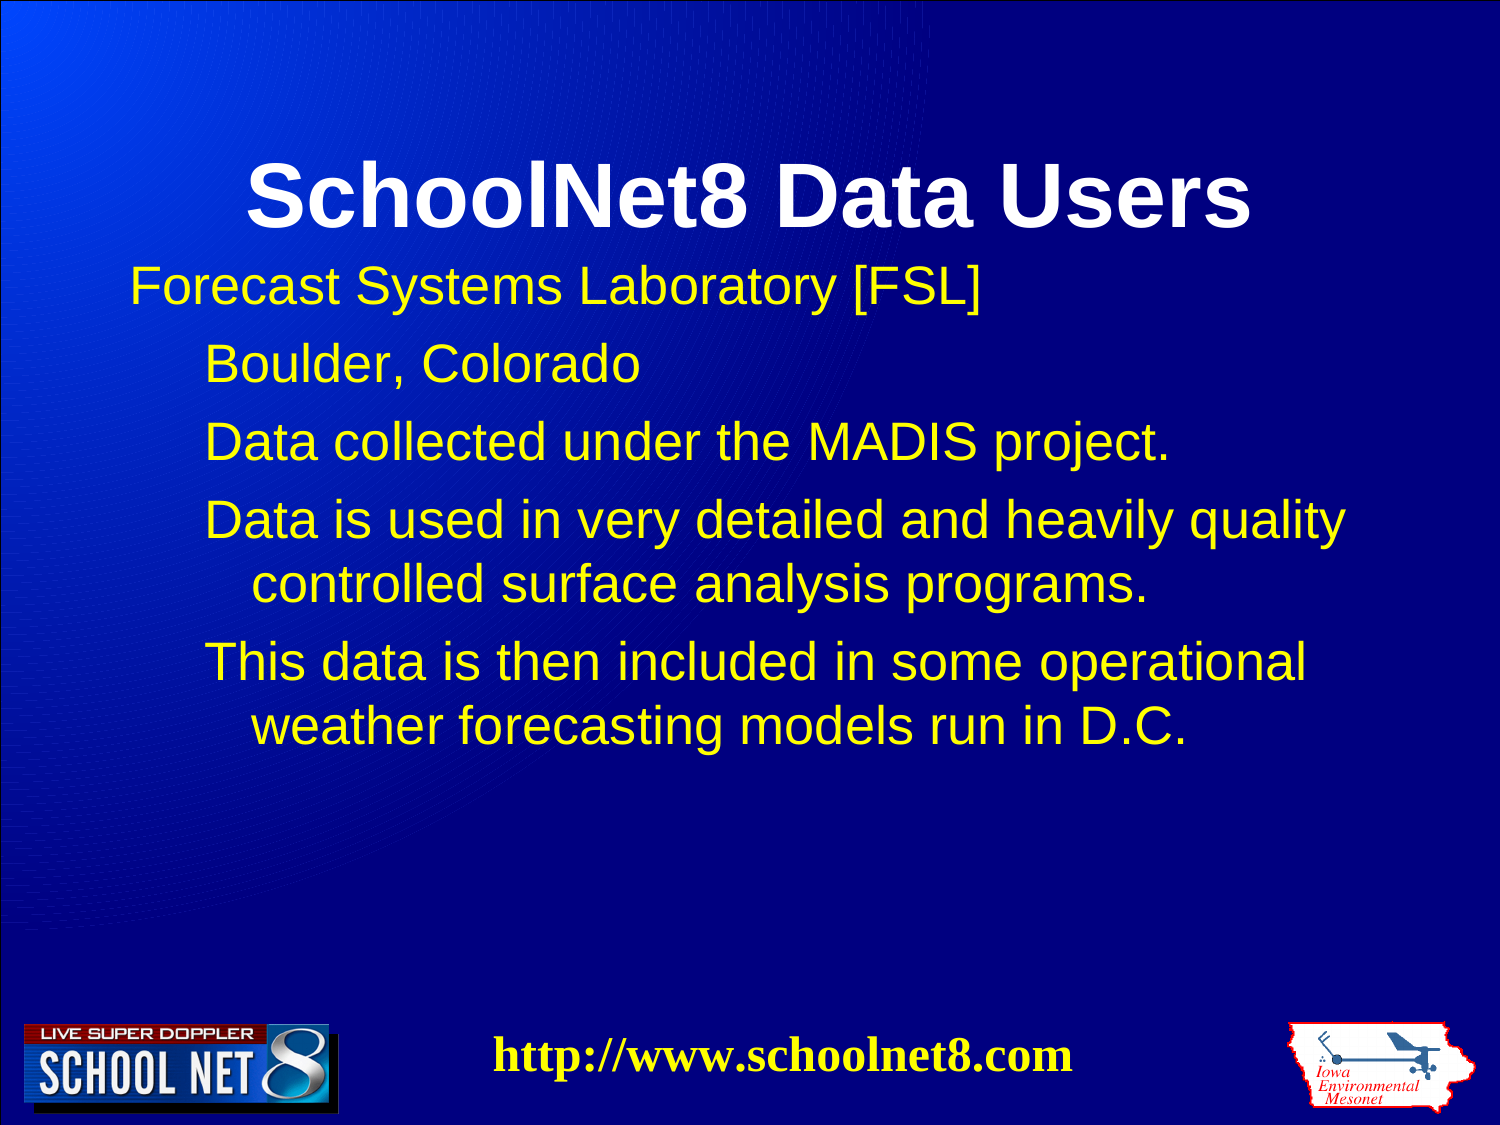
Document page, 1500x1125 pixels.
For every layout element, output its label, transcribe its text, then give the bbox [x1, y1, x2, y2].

list Forecast Systems Laboratory [FSL] Boulder, Colorado Data collected under the MADIS project. Data is used in very detailed and heavily quality controlled surface analysis programs. This data is then included in some operational weather forecasting models run in D.C. [114, 245, 1390, 1020]
picture [1287, 1021, 1476, 1114]
picture [24, 1024, 329, 1103]
title SchoolNet8 Data Users [112, 99, 1388, 288]
